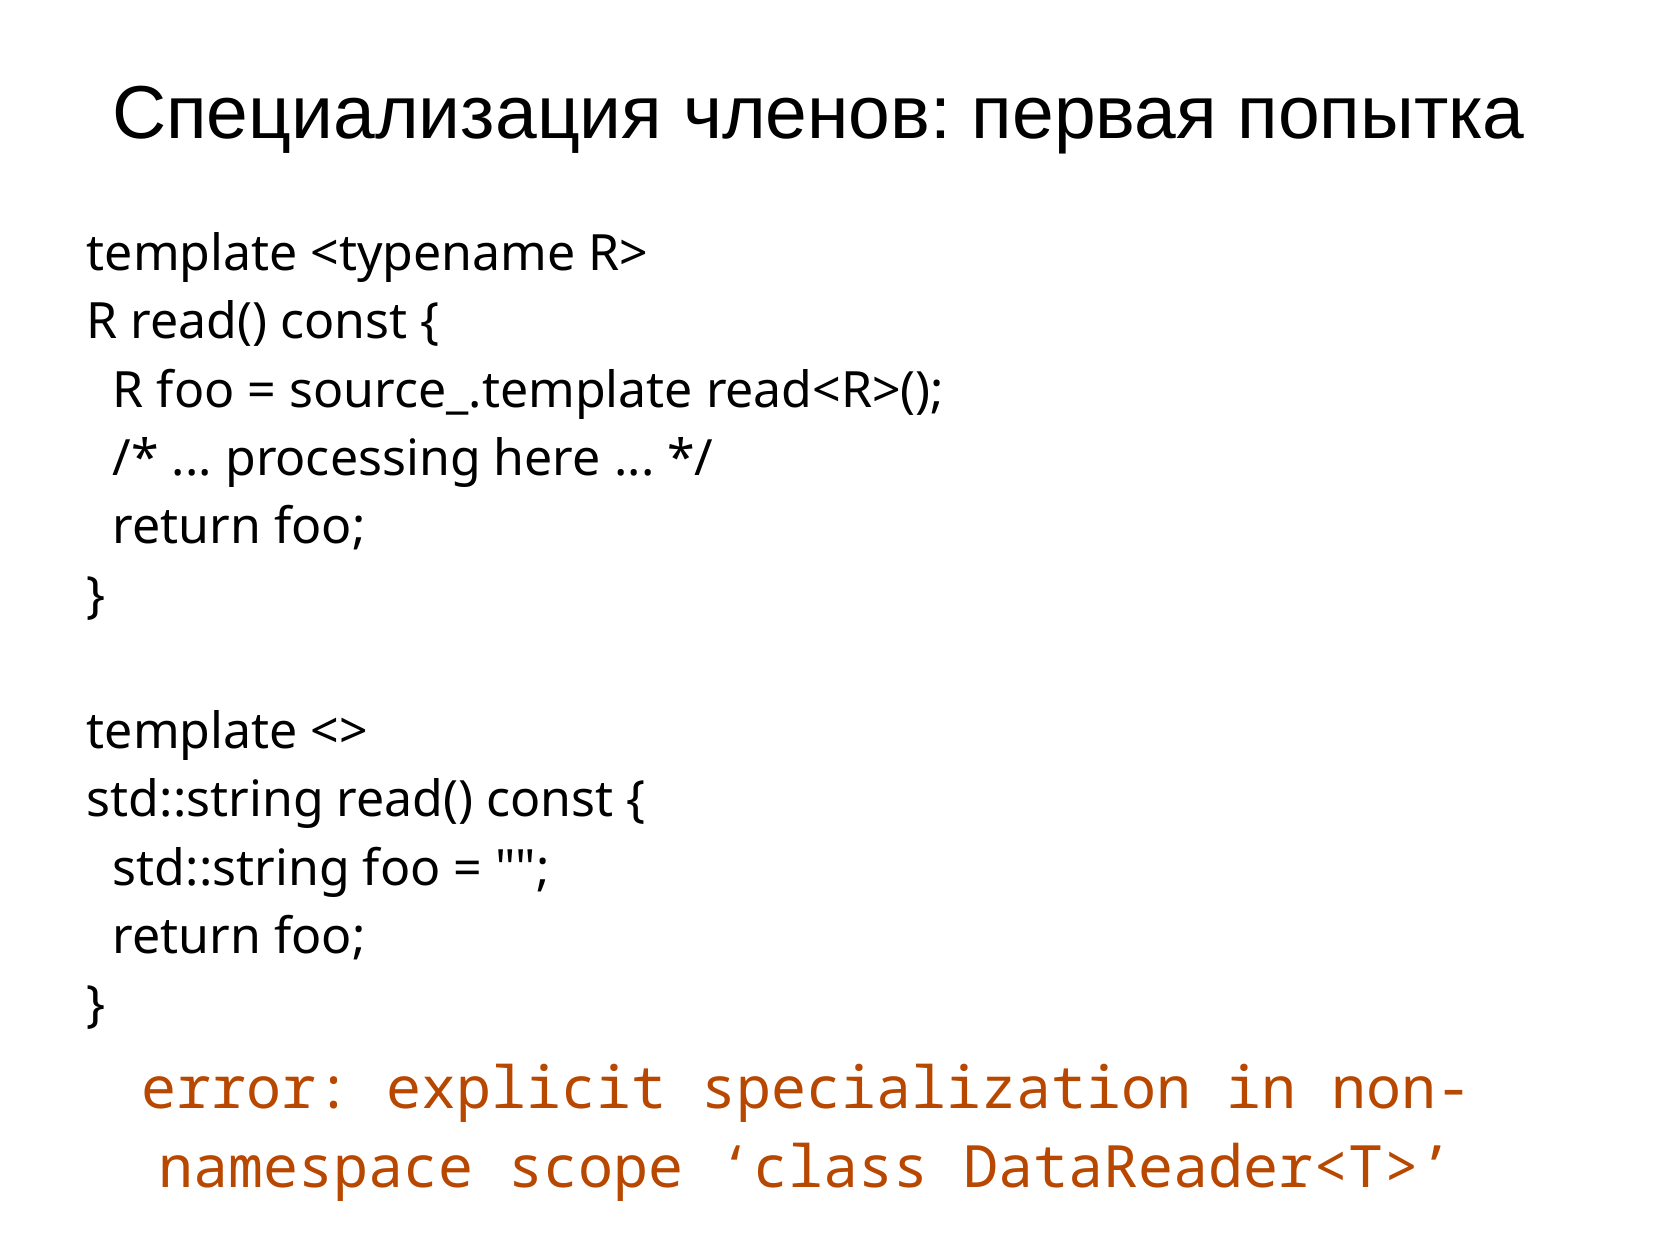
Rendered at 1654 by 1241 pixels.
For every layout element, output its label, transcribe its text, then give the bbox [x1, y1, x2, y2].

title Специализация членов: первая попытка [75, 37, 1564, 188]
title error: explicit specialization in non-namespace scope ‘class DataReader<T>’ [37, 1050, 1576, 1201]
subtitle template <typename R> R read() const { R foo = source_.template read<R>(); /* ... processing here ... */ return foo; } template <> std::string read() const { std::string foo = ""; return foo; } [86, 224, 1576, 1029]
